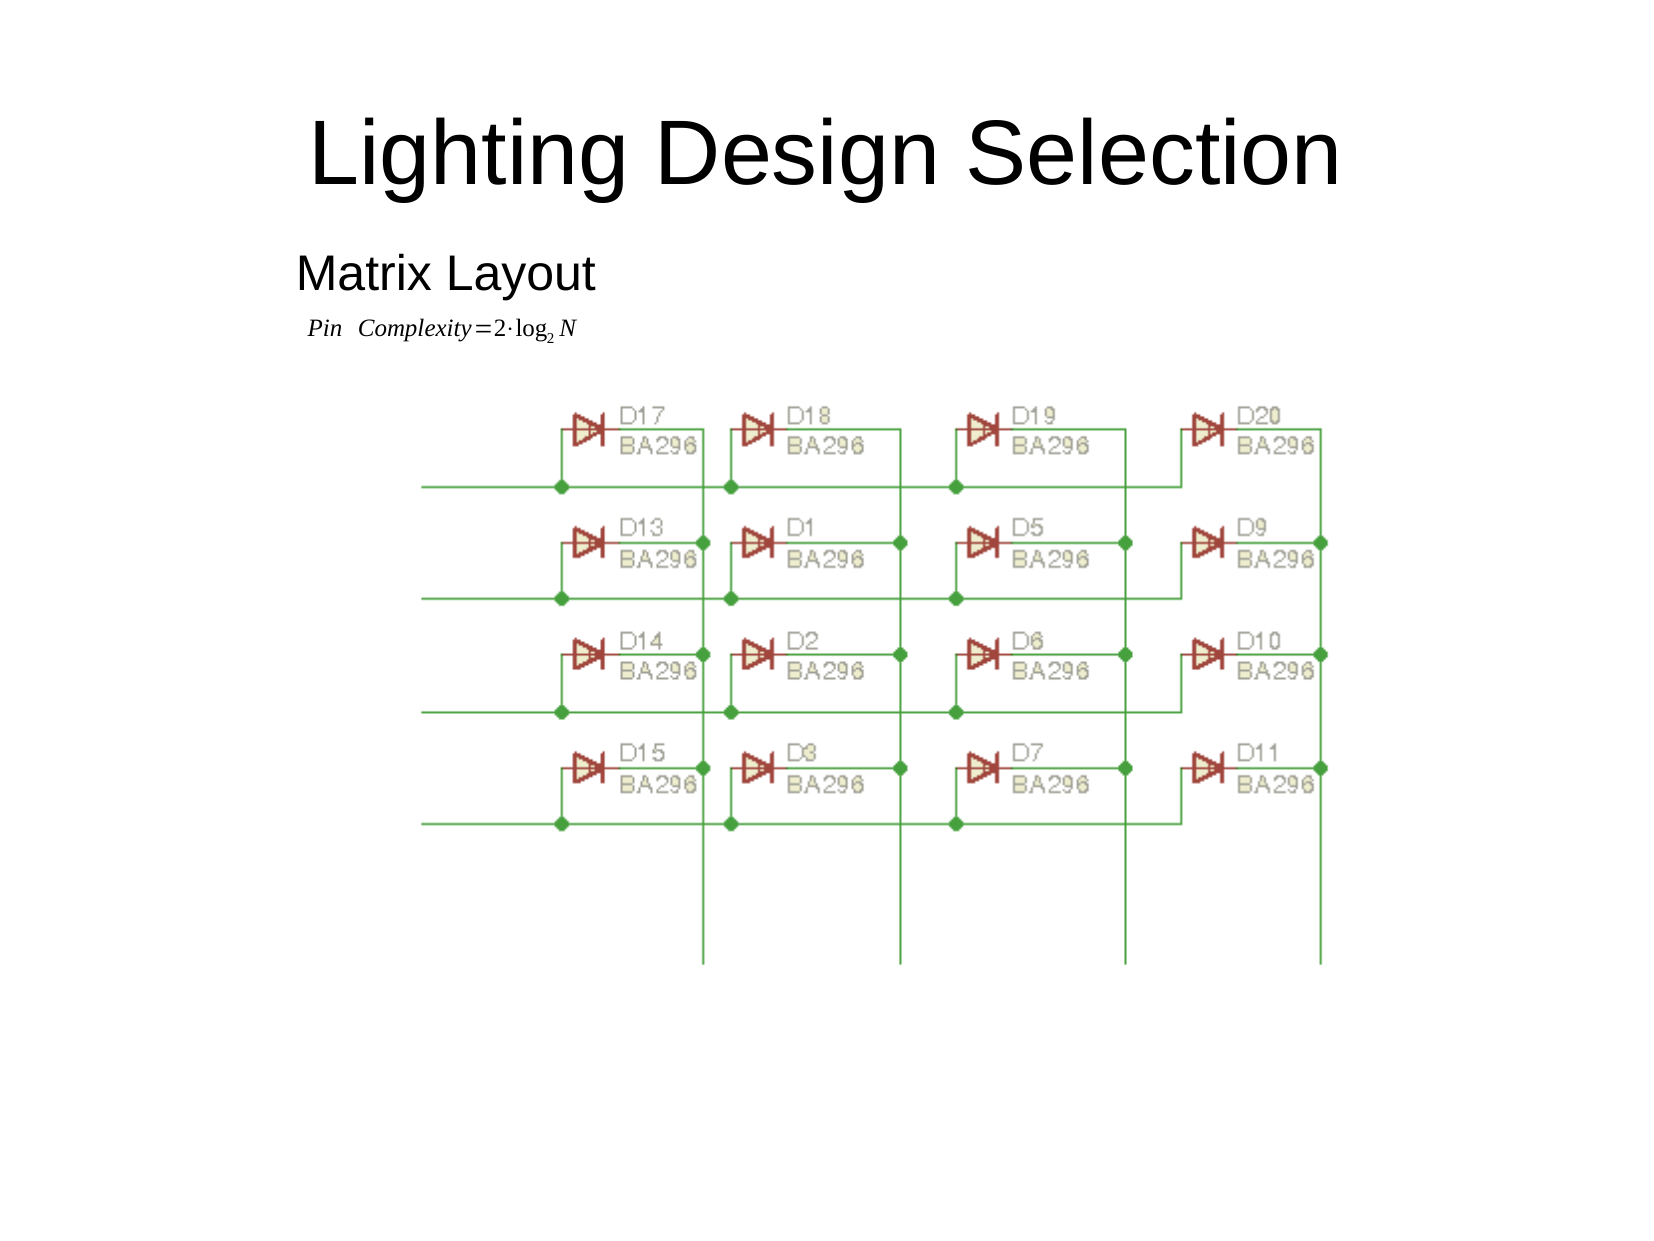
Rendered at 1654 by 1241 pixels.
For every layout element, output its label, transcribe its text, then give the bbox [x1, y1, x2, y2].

chart [300, 315, 585, 347]
title Lighting Design Selection [82, 49, 1571, 257]
list Matrix Layout [225, 245, 728, 364]
picture [390, 371, 1372, 1006]
